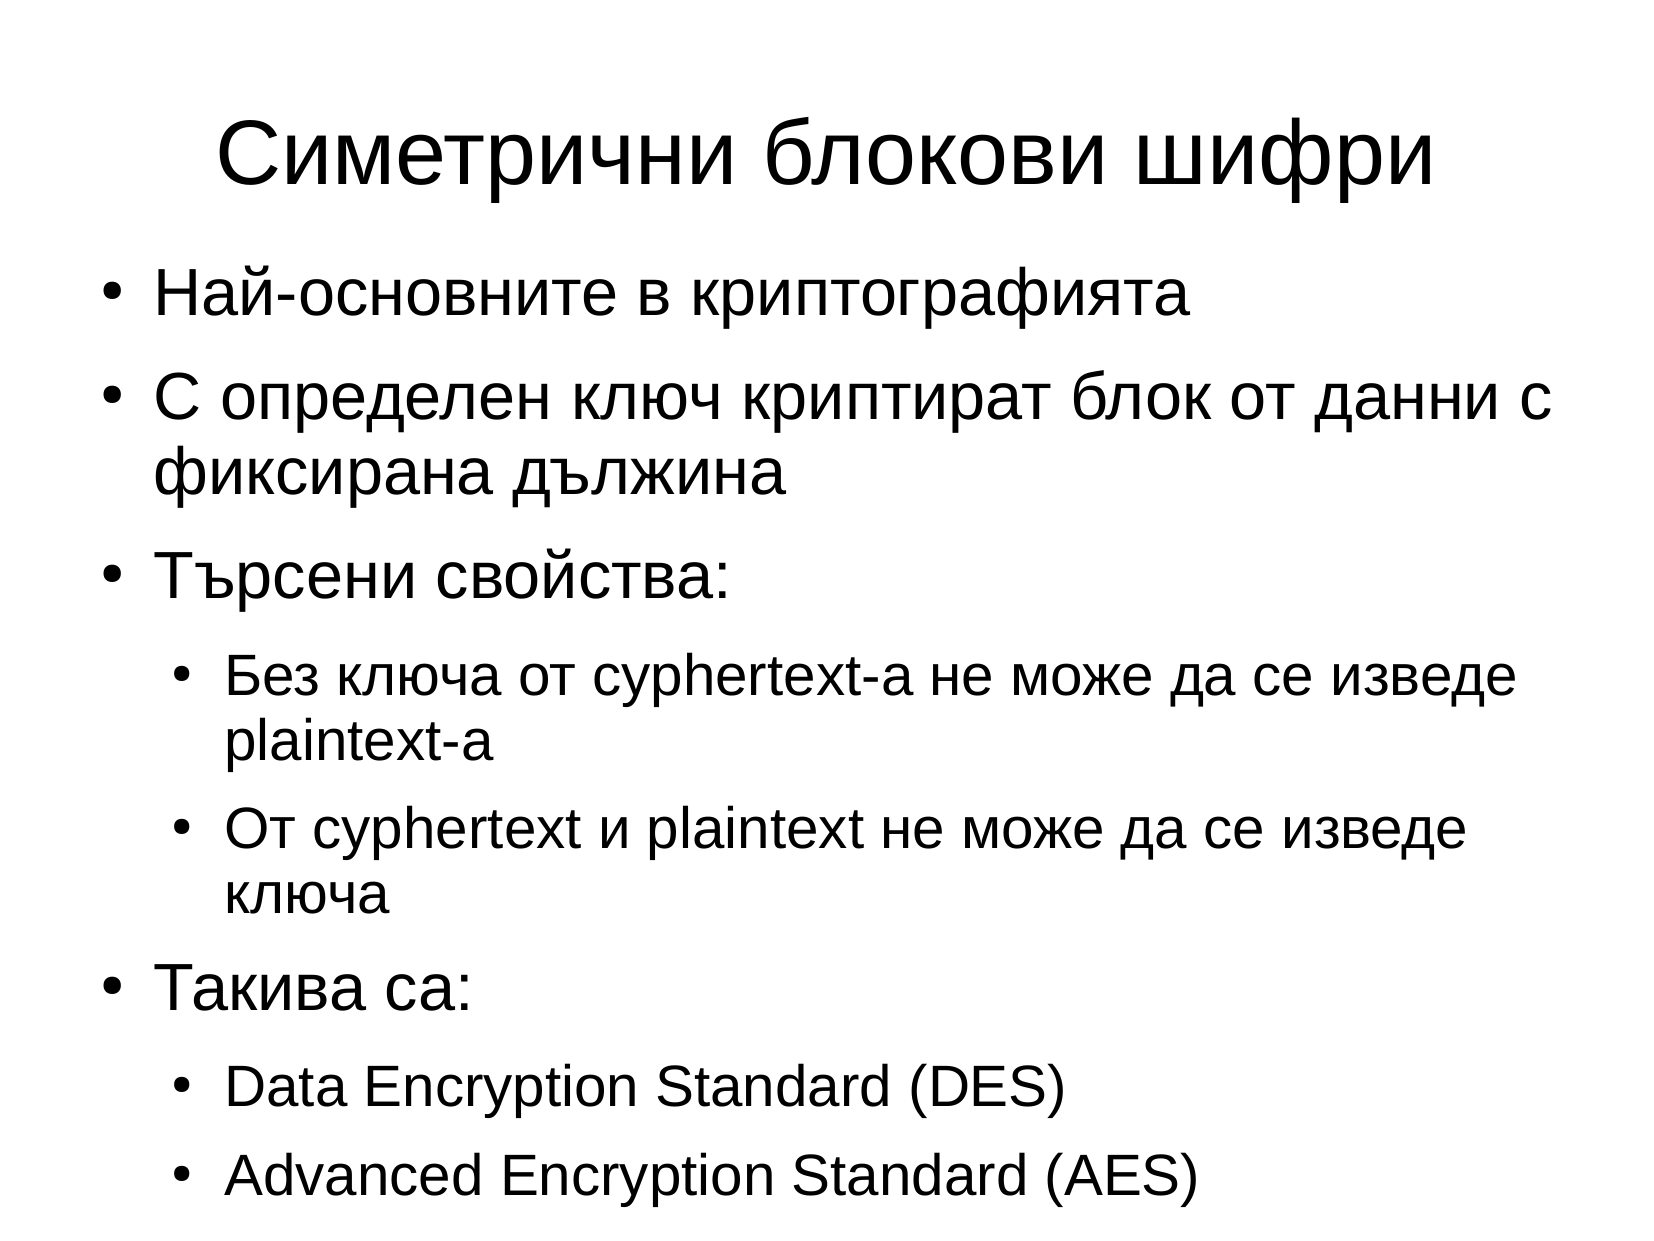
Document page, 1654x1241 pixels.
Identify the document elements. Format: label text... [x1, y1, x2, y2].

title Симетрични блокови шифри [82, 56, 1571, 250]
list Най-основните в криптографията С определен ключ криптират блок от данни с фиксирана дължина Търсени свойства: Без ключа от cyphertext-а не може да се изведе plaintext-а От cyphertext и plaintext не може да се изведе ключа Такива са: Data Encryption Standard (DES) Advanced Encryption Standard (AES) [82, 254, 1571, 1241]
